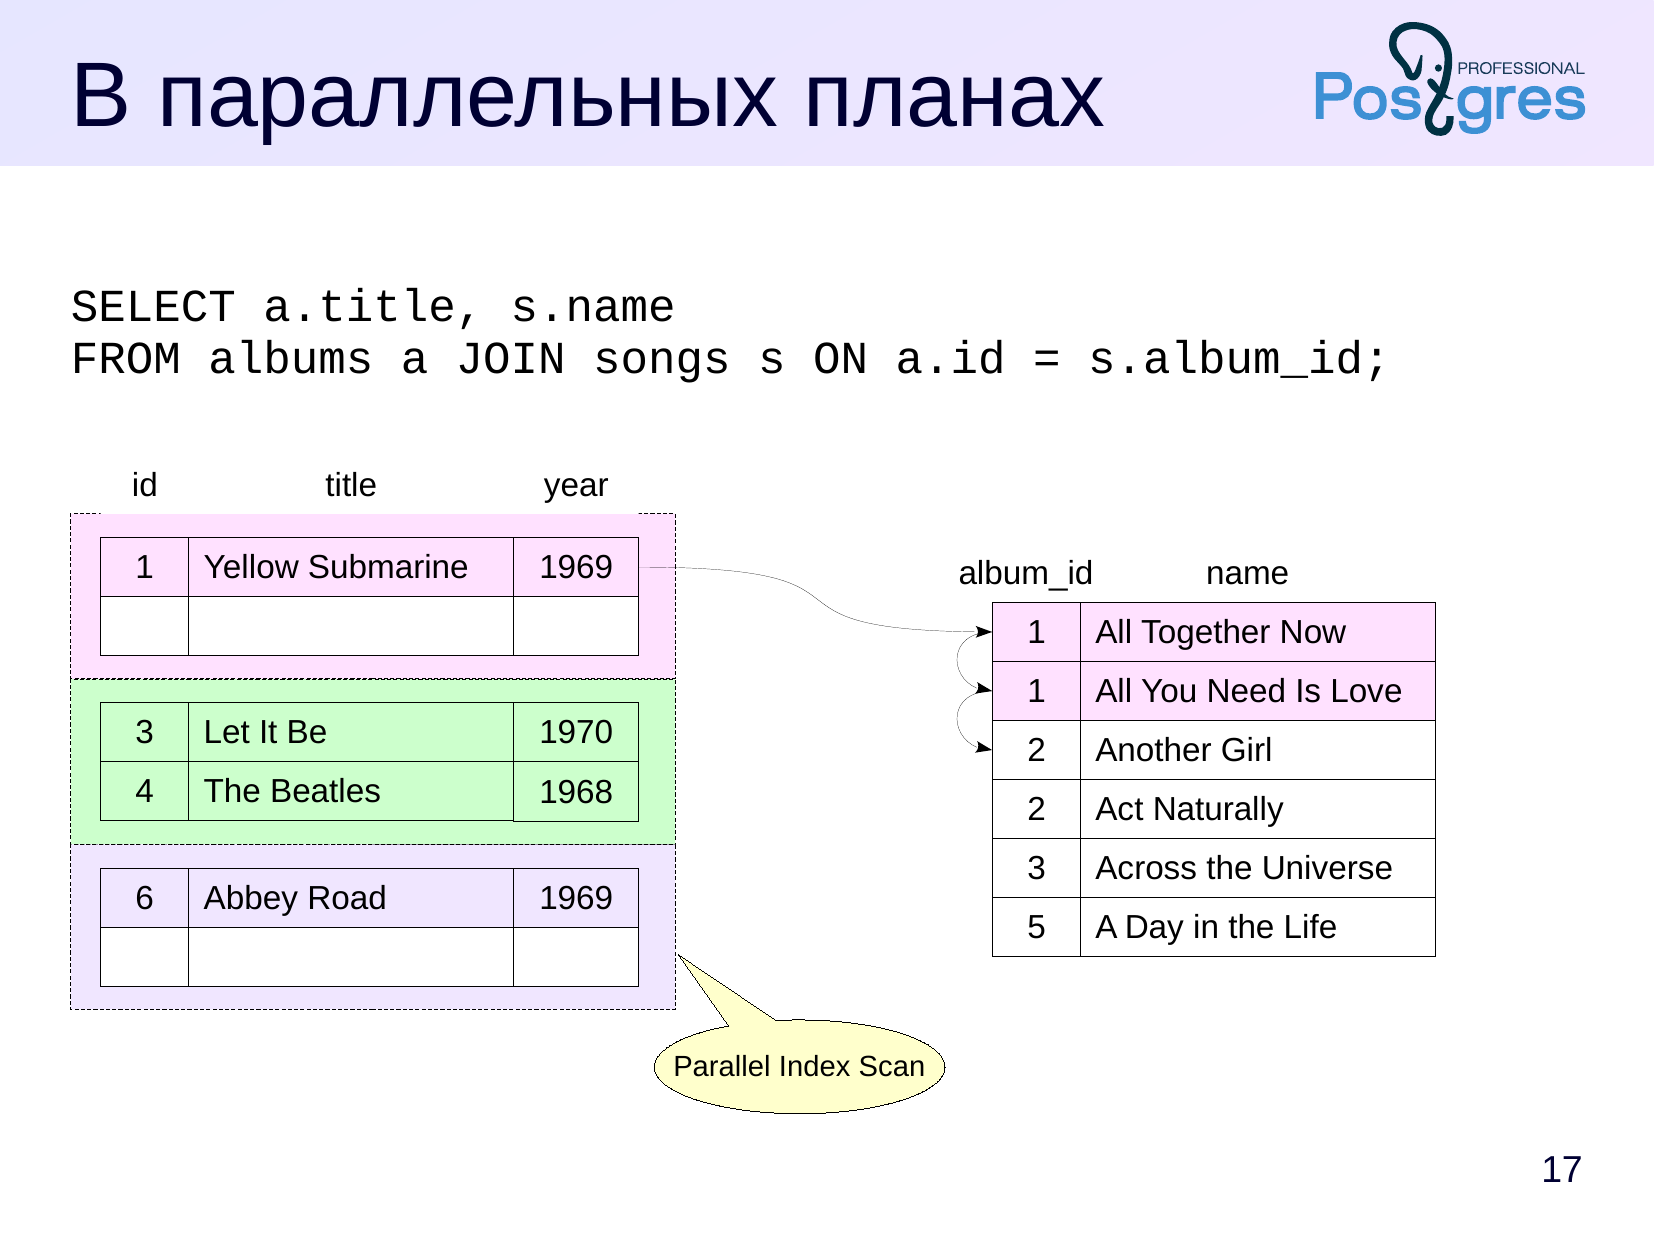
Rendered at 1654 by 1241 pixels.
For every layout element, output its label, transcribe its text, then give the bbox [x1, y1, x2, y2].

text_box year [513, 454, 639, 514]
list SELECT a.title, s.name FROM albums a JOIN songs s ON a.id = s.album_id; [70, 283, 1583, 422]
text_box 2 [992, 721, 1080, 779]
text_box 3 [100, 702, 188, 762]
text_box 1970 [513, 702, 639, 762]
text_box The Beatles [188, 762, 513, 821]
text_box 4 [100, 762, 188, 821]
text_box Act Naturally [1080, 779, 1436, 838]
text_box Yellow Submarine [188, 537, 513, 596]
text_box title [189, 454, 513, 514]
text_box 3 [992, 838, 1080, 898]
text_box id [100, 454, 189, 514]
text_box album_id [981, 543, 1071, 603]
text_box 1969 [513, 868, 639, 927]
text_box 1 [992, 602, 1080, 661]
text_box Abbey Road [188, 868, 513, 927]
text_box 1968 [513, 762, 639, 822]
text_box Let It Be [188, 702, 513, 762]
text_box 1 [100, 537, 188, 596]
text_box Across the Universe [1080, 838, 1436, 898]
text_box 2 [992, 779, 1080, 838]
title В параллельных планах [70, 43, 1261, 151]
text_box All You Need Is Love [1080, 661, 1436, 721]
text_box [70, 513, 676, 1010]
text_box All Together Now [1080, 602, 1436, 661]
text_box 5 [992, 898, 1080, 957]
text_box Parallel Index Scan [654, 954, 946, 1114]
text_box Another Girl [1080, 721, 1436, 779]
text_box 1969 [513, 537, 639, 597]
text_box 1 [992, 661, 1080, 721]
text_box A Day in the Life [1080, 898, 1436, 957]
text_box 6 [100, 868, 188, 927]
text_box name [1071, 543, 1425, 602]
